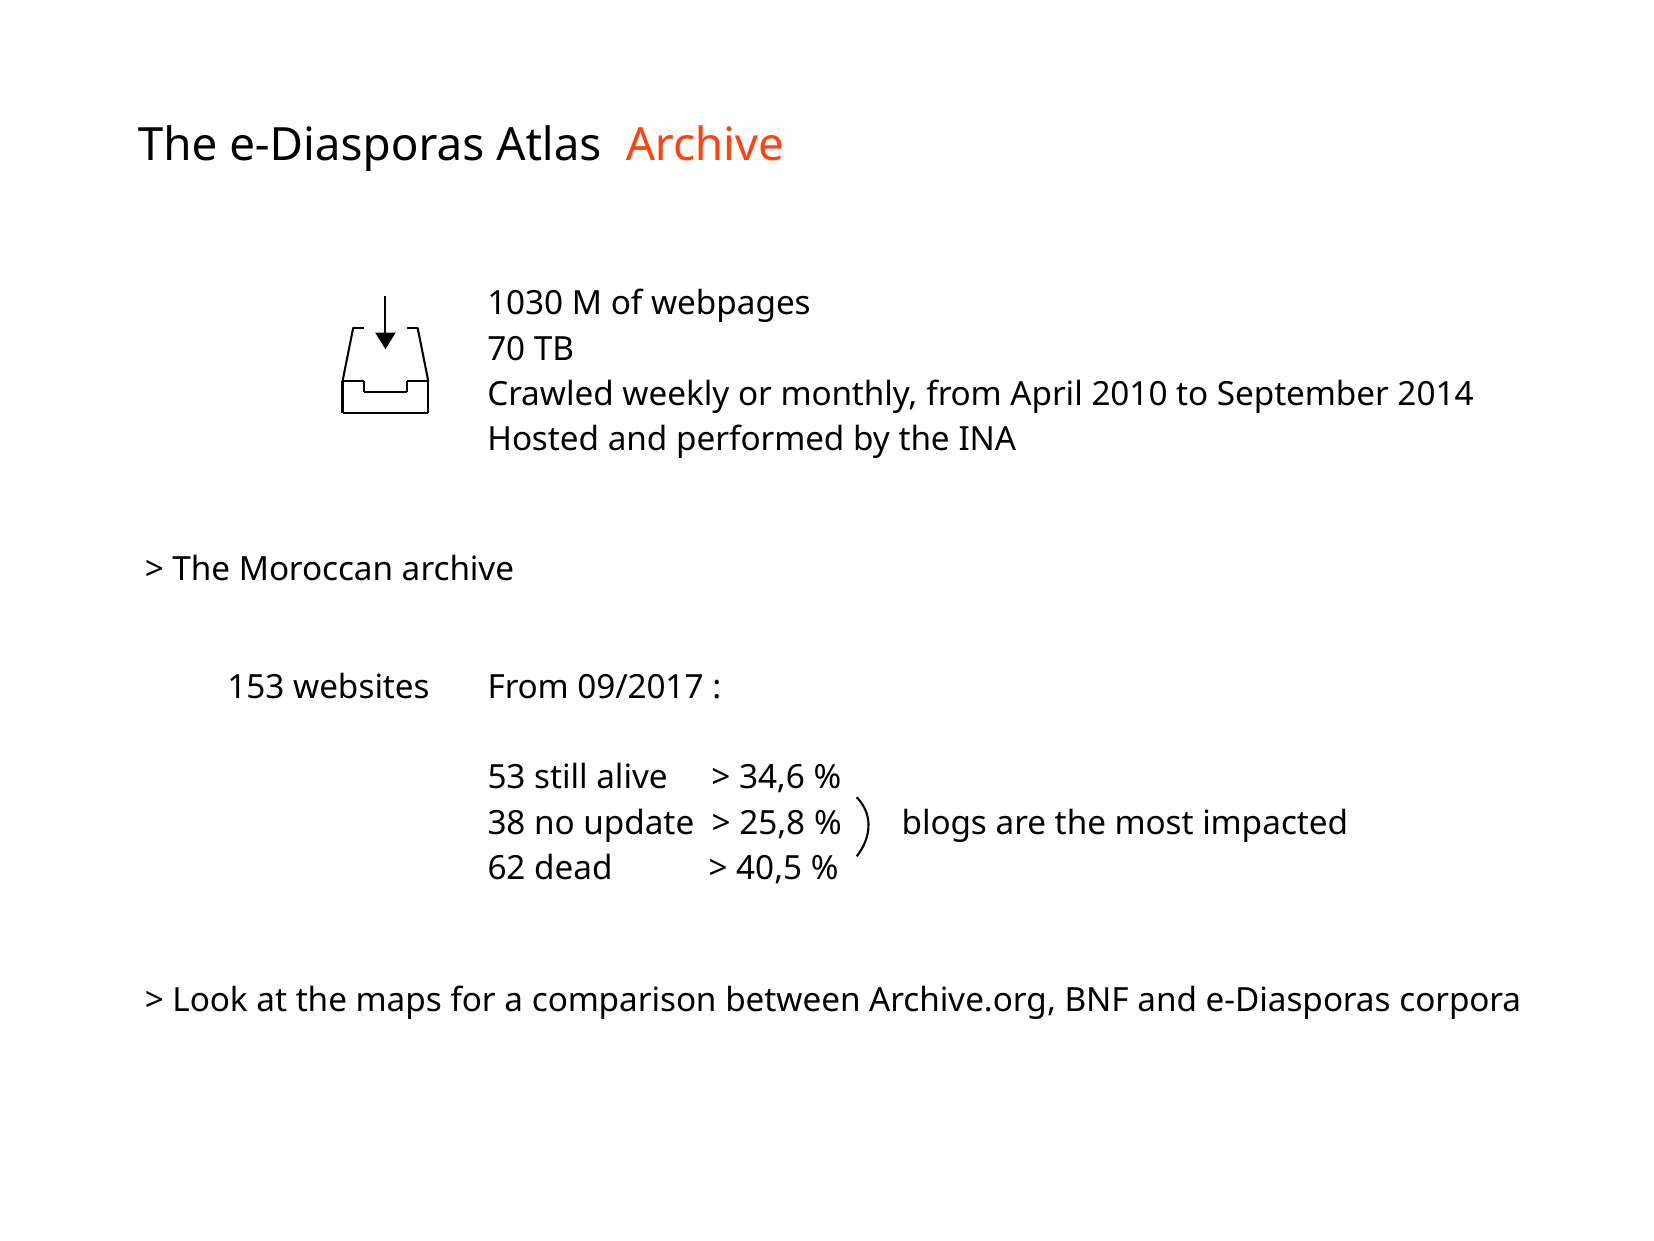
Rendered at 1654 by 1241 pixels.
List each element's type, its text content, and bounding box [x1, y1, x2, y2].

text_box The e-Diasporas Atlas Archive [123, 118, 832, 233]
text_box > The Moroccan archive [130, 537, 524, 592]
text_box blogs are the most impacted [886, 791, 1359, 846]
text_box 153 websites [212, 655, 437, 710]
text_box > Look at the maps for a comparison between Archive.org, BNF and e-Diasporas corpora [130, 968, 1519, 1023]
text_box From 09/2017 : 53 still alive > 34,6 % 38 no update > 25,8 % 62 dead > 40,5 % [472, 655, 851, 868]
text_box 1030 M of webpages 70 TB Crawled weekly or monthly, from April 2010 to September 2014 Hosted and performed by the INA [472, 271, 1462, 485]
